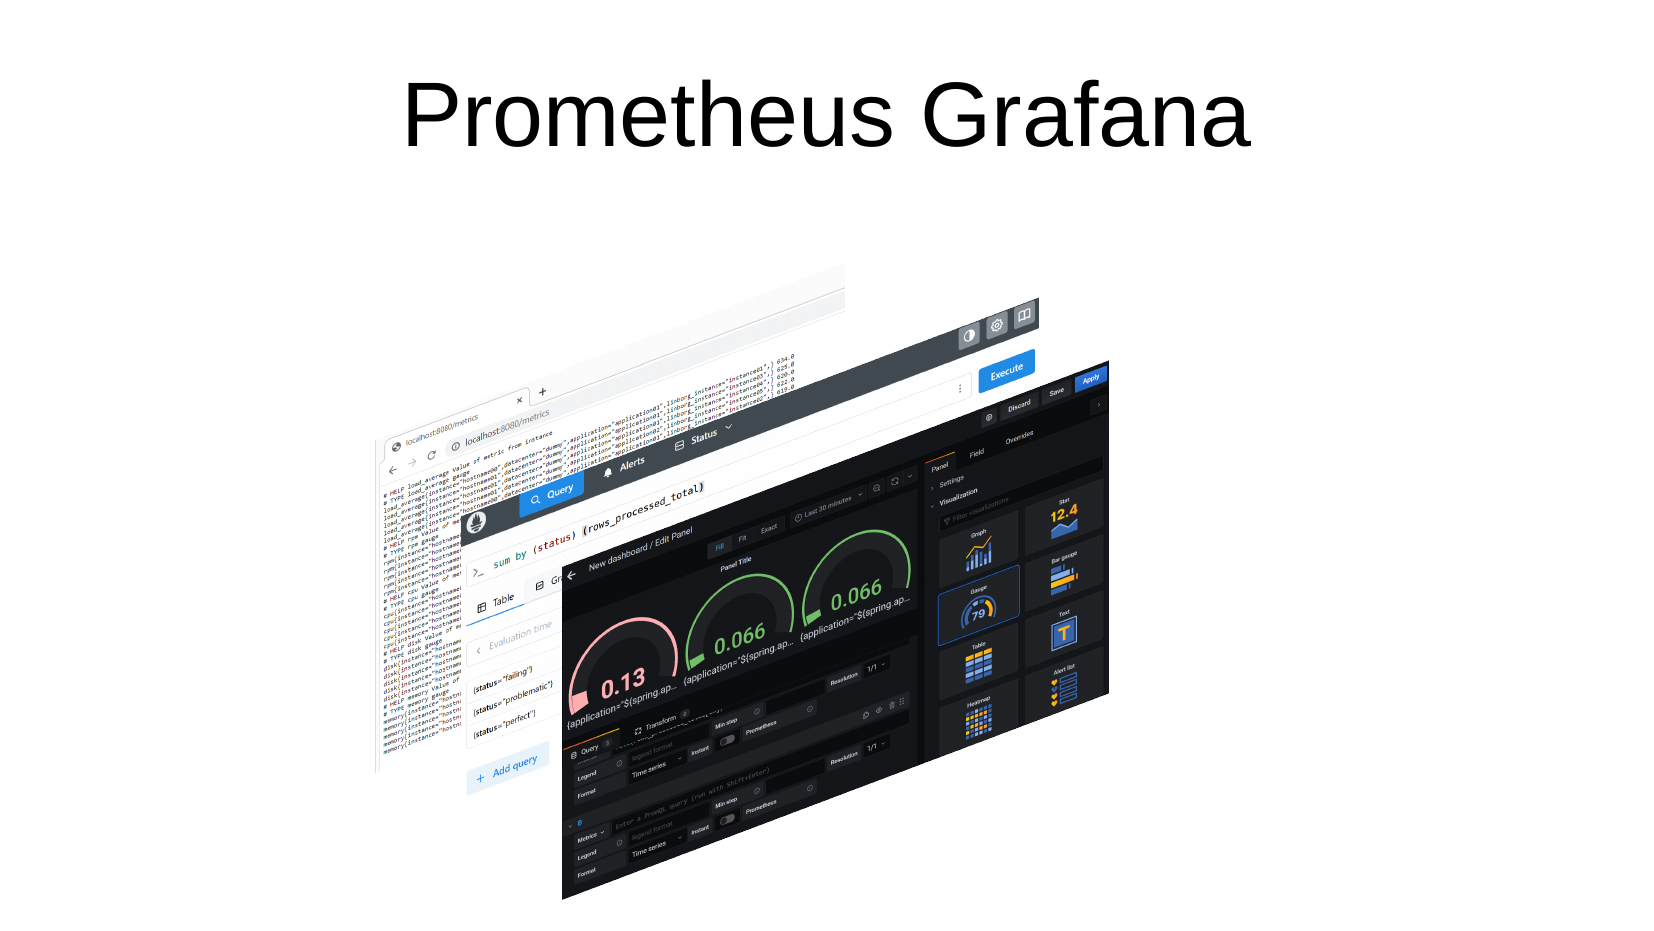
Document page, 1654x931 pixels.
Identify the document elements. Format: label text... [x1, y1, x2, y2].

picture [375, 262, 1109, 901]
title Prometheus Grafana [82, 37, 1571, 193]
